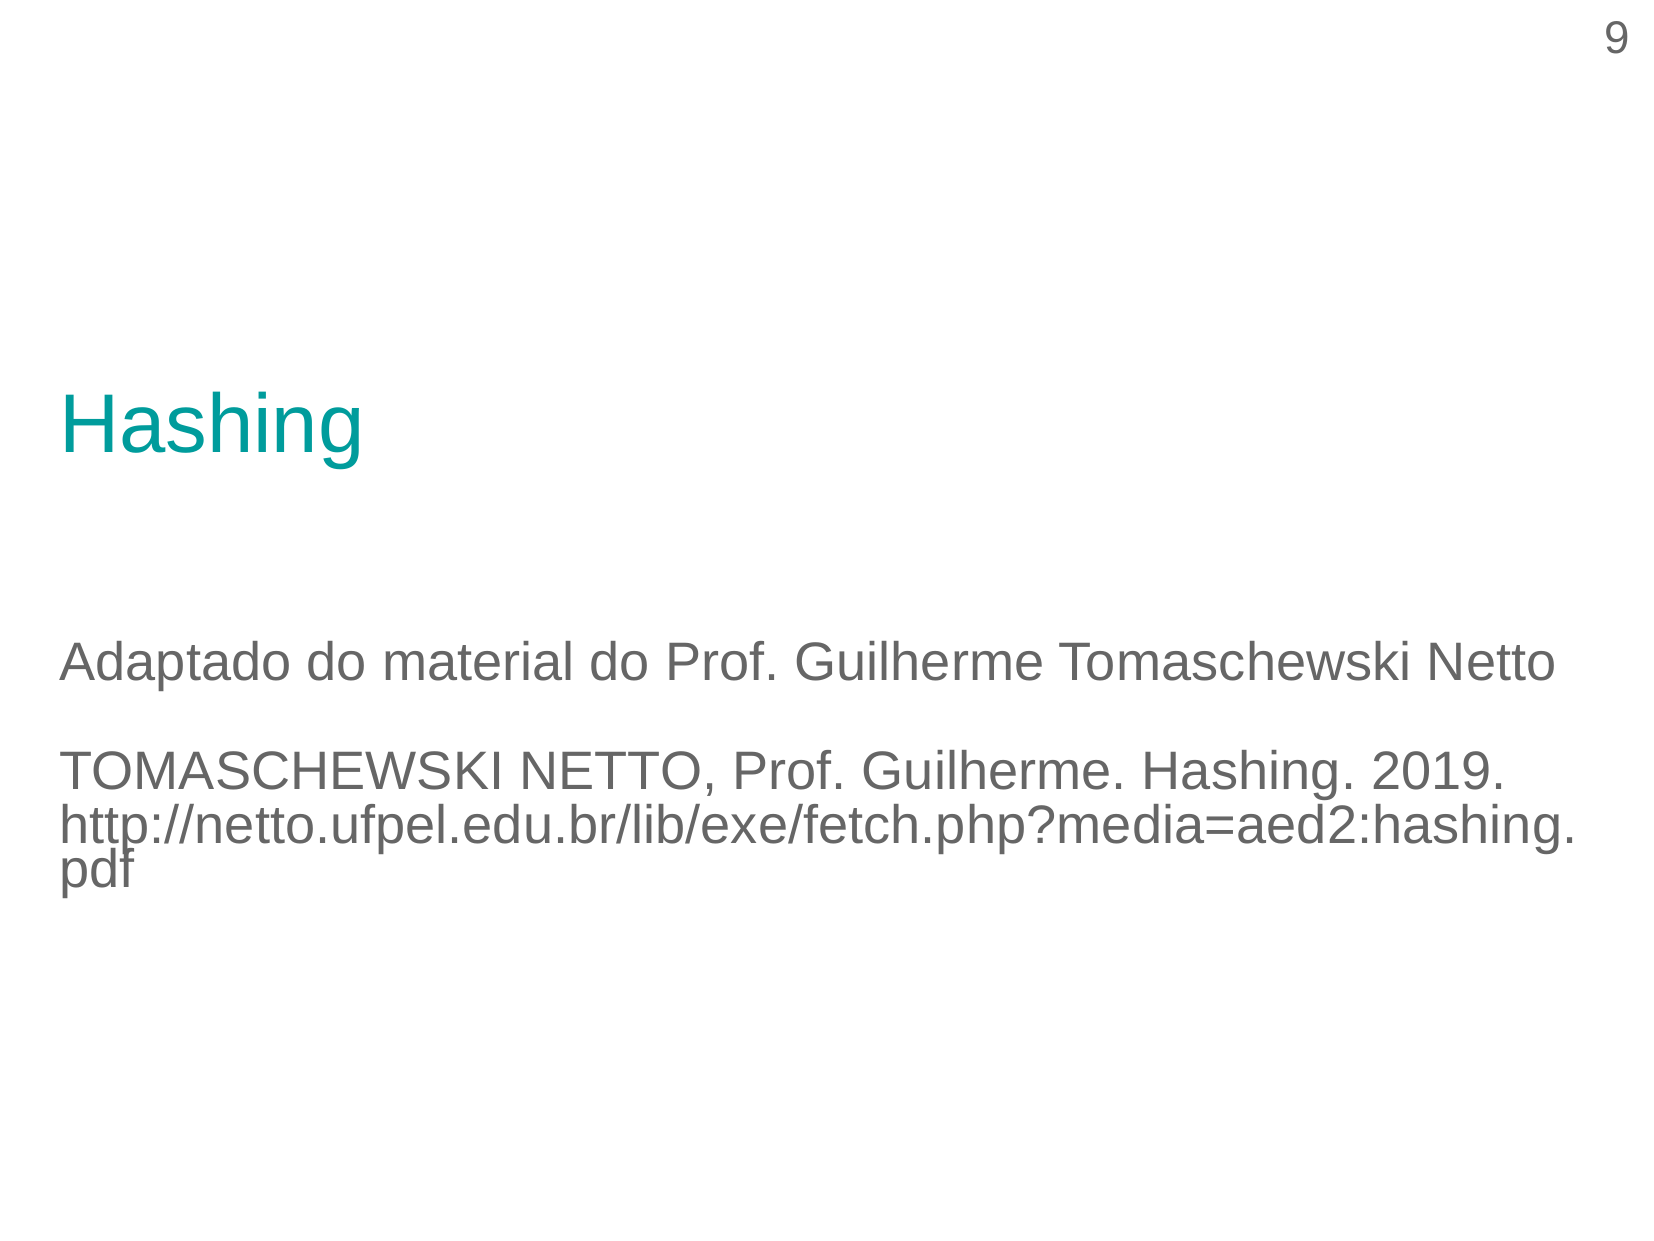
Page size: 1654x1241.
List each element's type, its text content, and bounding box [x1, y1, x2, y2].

title Hashing Adaptado do material do Prof. Guilherme Tomaschewski Netto TOMASCHEWSKI NETTO, Prof. Guilherme. Hashing. 2019. http://netto.ufpel.edu.br/lib/exe/fetch.php?media=aed2:hashing.pdf [59, 29, 1595, 1211]
